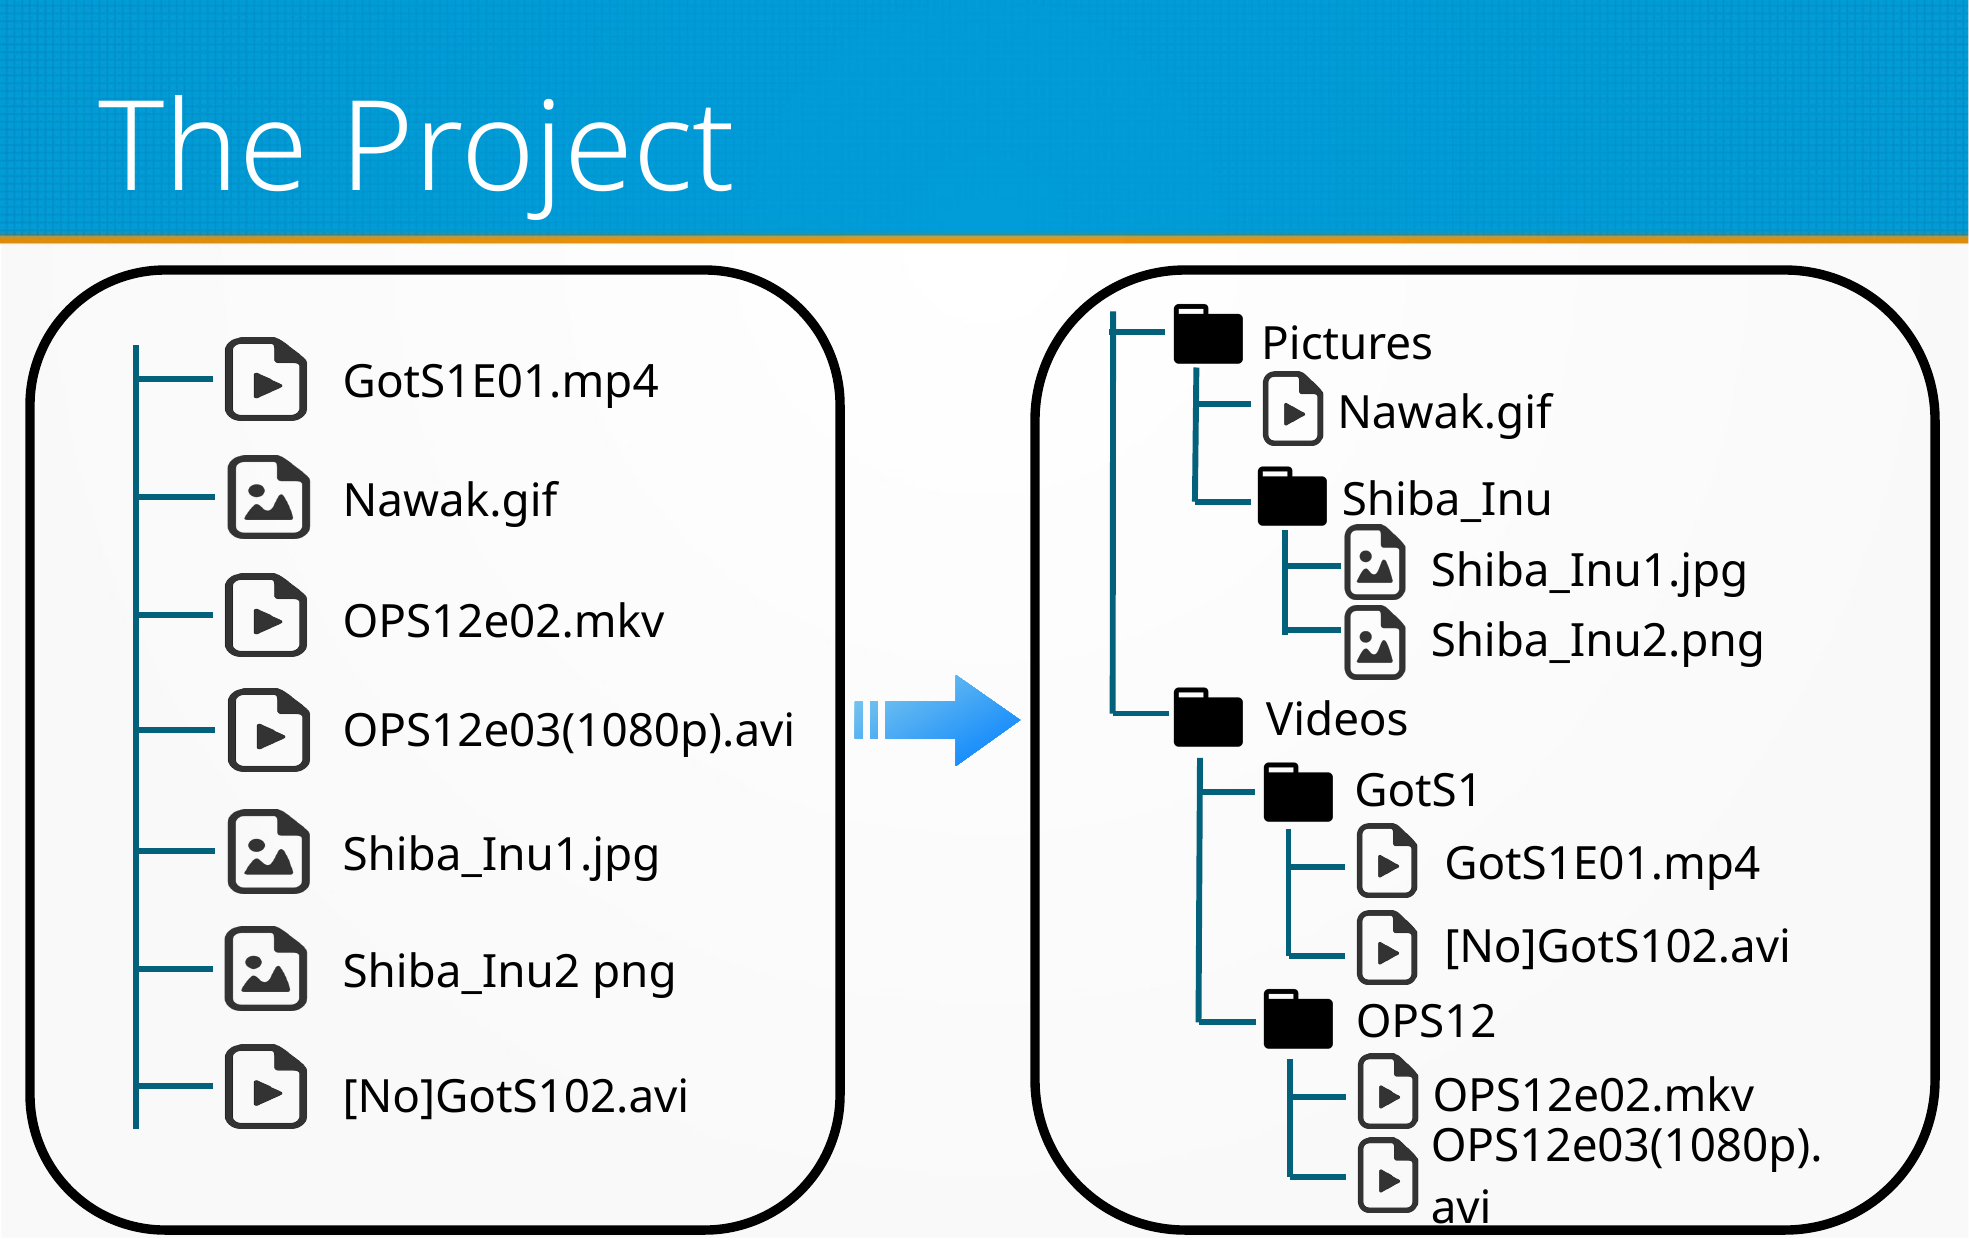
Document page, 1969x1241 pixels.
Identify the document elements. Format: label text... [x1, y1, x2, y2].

text_box OPS12e03(1080p).avi [336, 657, 910, 800]
text_box Shiba_Inu2.png [1425, 604, 1801, 674]
text_box Videos [1366, 683, 1696, 753]
text_box [885, 675, 1021, 766]
text_box Shiba_Inu1.jpg [336, 813, 849, 892]
text_box [No]GotS102.avi [1438, 909, 1814, 979]
text_box OPS12e02.mkv [336, 580, 849, 657]
text_box Shiba_Inu1.jpg [1425, 534, 1801, 604]
text_box OPS12e03(1080p).avi [1425, 1125, 1846, 1225]
text_box Pictures [1366, 307, 1691, 376]
text_box Shiba_Inu [1450, 463, 1711, 533]
text_box Nawak.gif [1331, 376, 1707, 446]
text_box [870, 701, 878, 739]
text_box GotS1E01.mp4 [336, 341, 849, 419]
text_box OPS12e02.mkv [1427, 1059, 1802, 1125]
text_box [No]GotS102.avi [336, 1055, 849, 1134]
text_box OPS12 [1456, 984, 1786, 1054]
text_box GotS1E01.mp4 [1438, 827, 1814, 897]
text_box Shiba_Inu2 png [336, 931, 849, 1009]
title The Project [98, 19, 1870, 227]
picture [0, 233, 1969, 1241]
text_box GotS1 [1348, 754, 1784, 824]
text_box [855, 701, 863, 739]
text_box Nawak.gif [336, 459, 849, 538]
